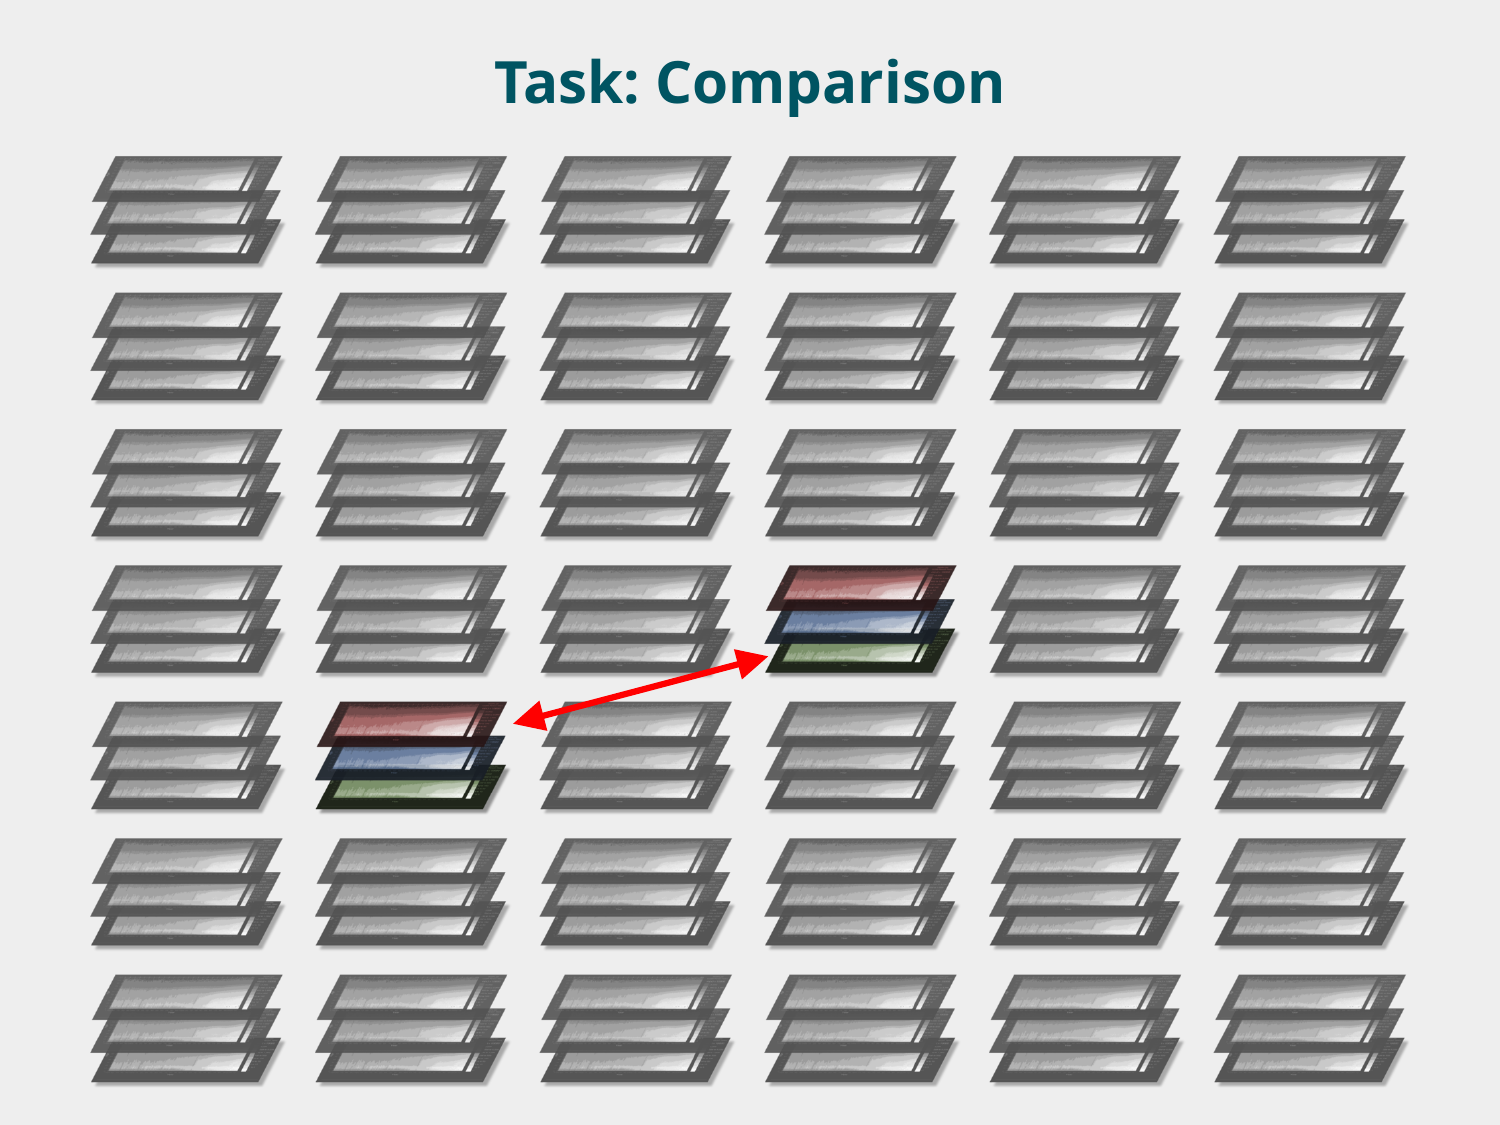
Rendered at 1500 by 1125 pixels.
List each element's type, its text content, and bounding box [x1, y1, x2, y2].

title Task: Comparison [51, 30, 1449, 156]
picture [90, 155, 1410, 1089]
